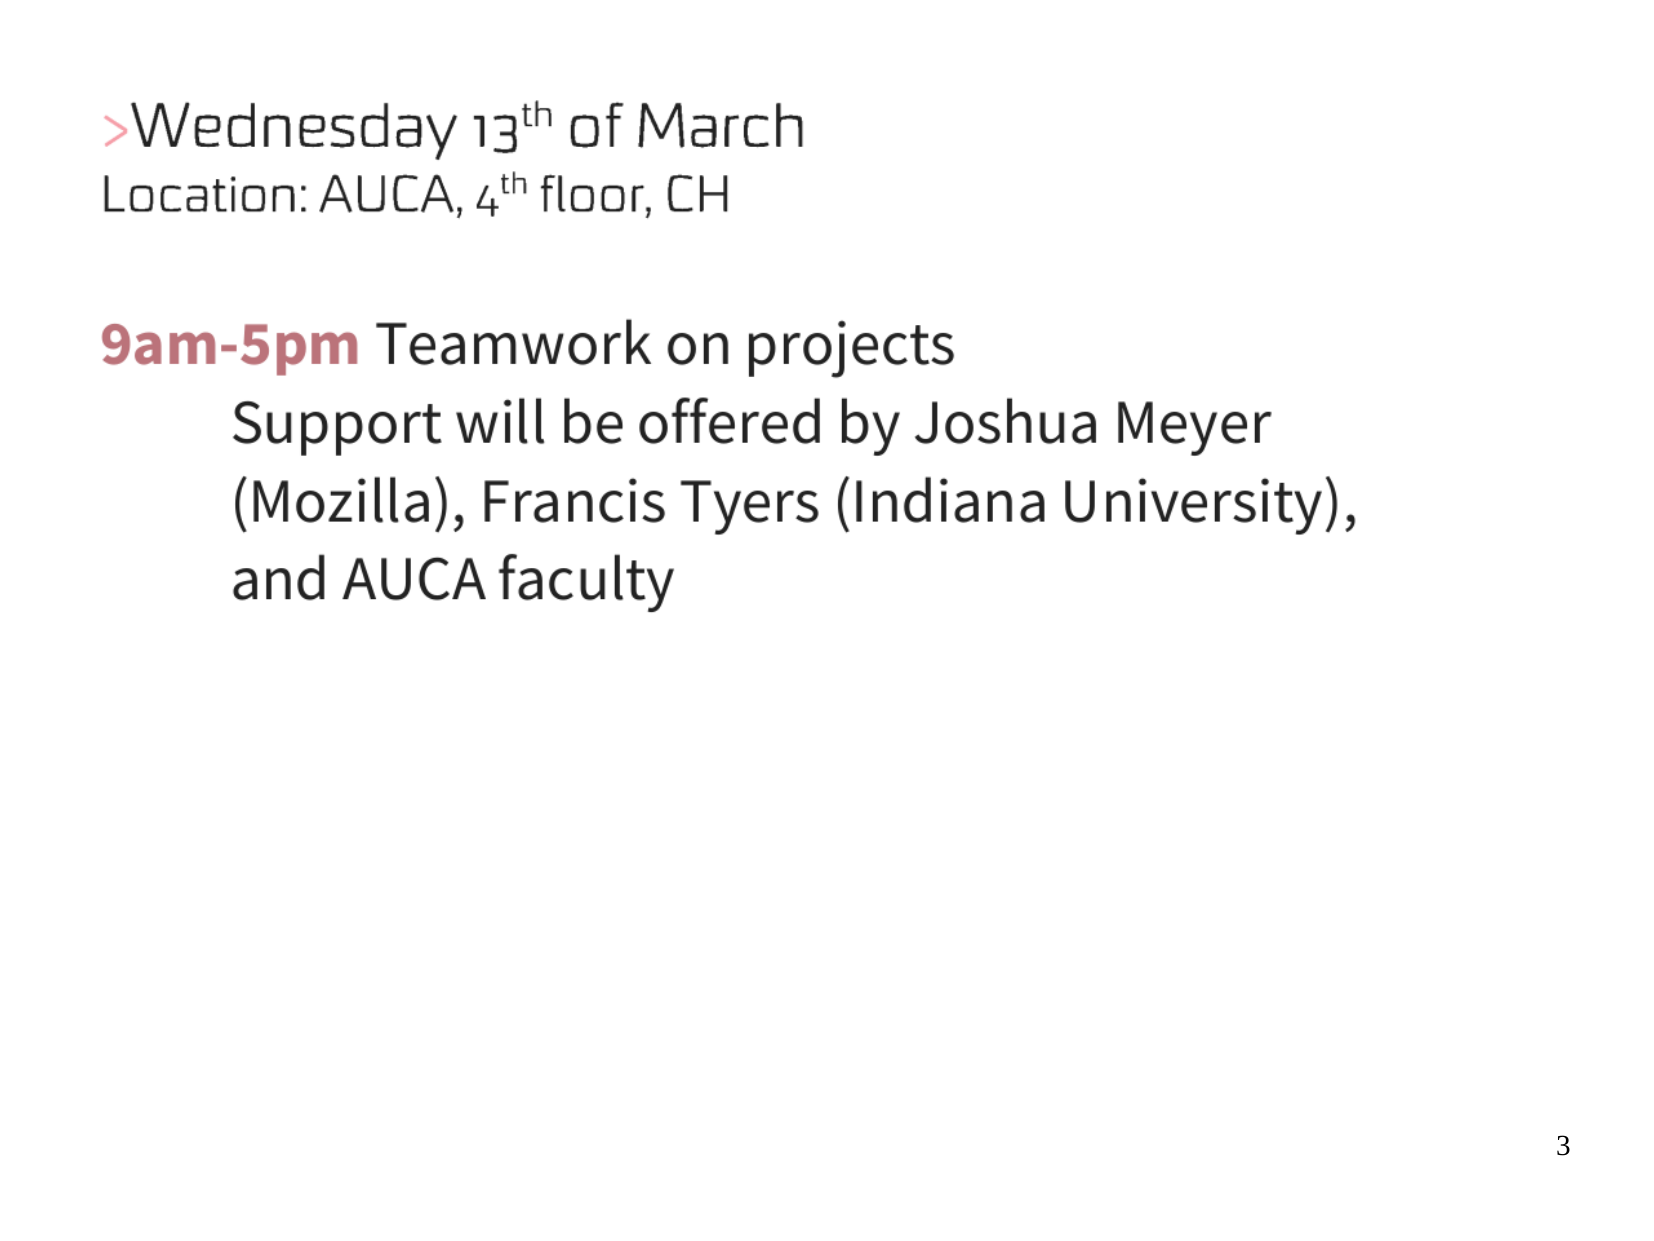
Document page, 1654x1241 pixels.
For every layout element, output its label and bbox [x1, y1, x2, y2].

picture [60, 72, 1384, 651]
